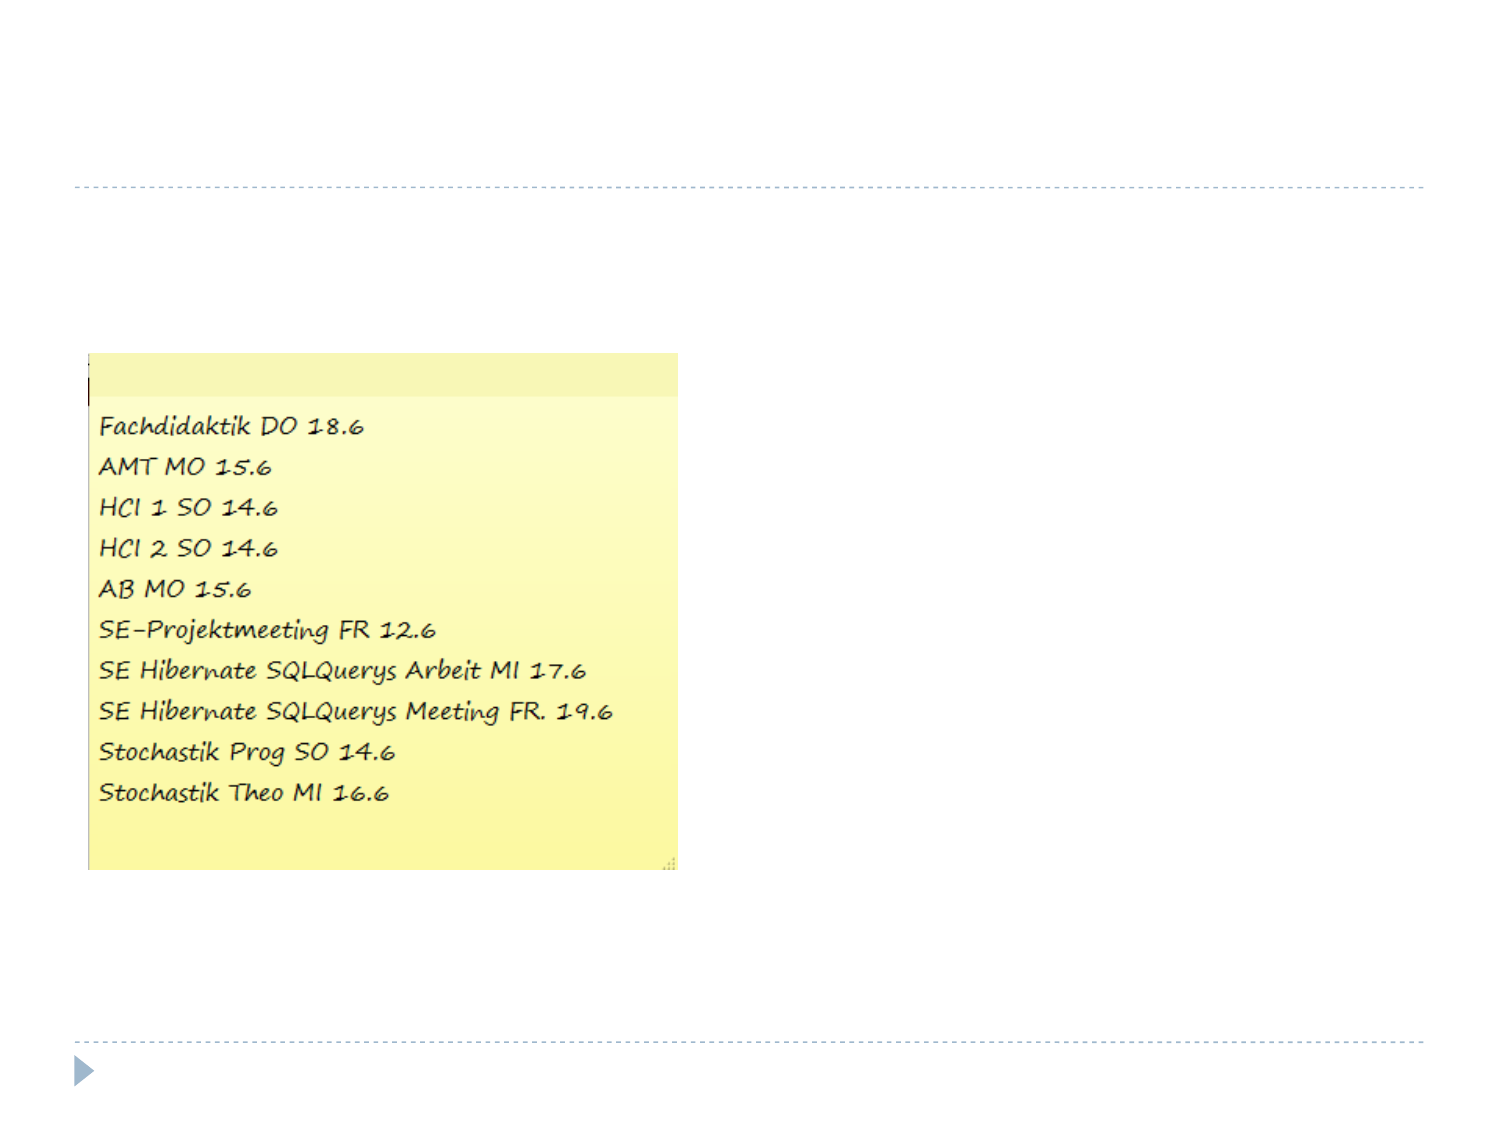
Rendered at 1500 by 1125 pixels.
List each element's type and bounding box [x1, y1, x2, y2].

picture [88, 353, 678, 870]
